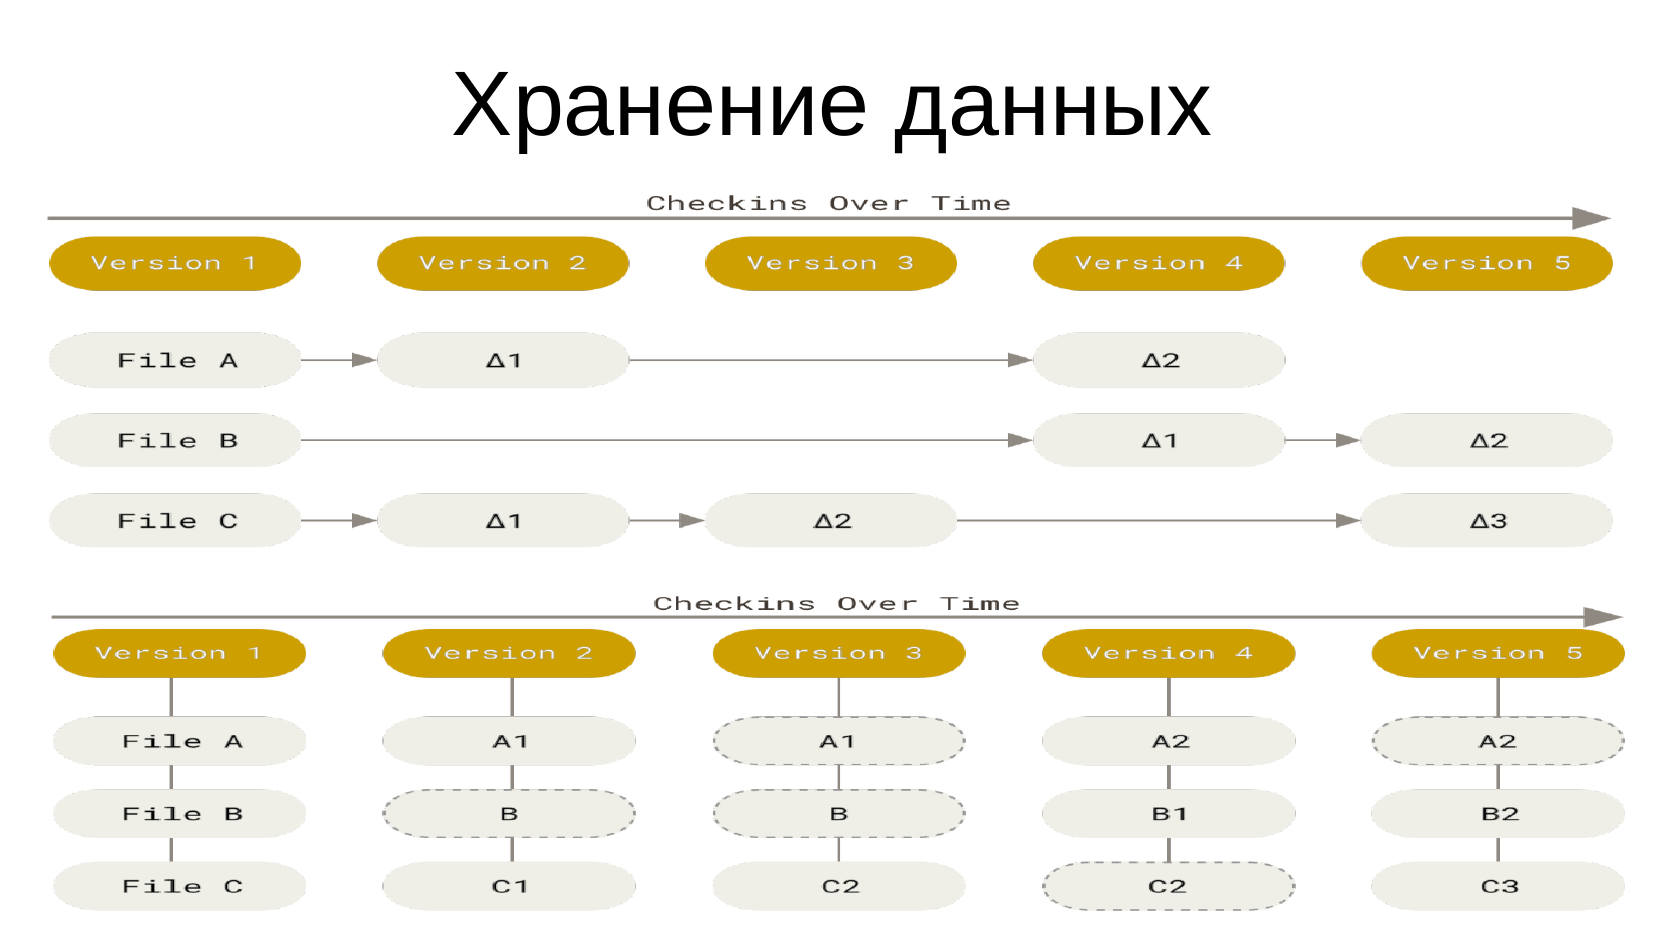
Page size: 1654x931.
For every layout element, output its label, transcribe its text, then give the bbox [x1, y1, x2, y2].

title Хранение данных [88, 26, 1577, 177]
picture [0, 177, 1654, 562]
picture [0, 589, 1653, 916]
